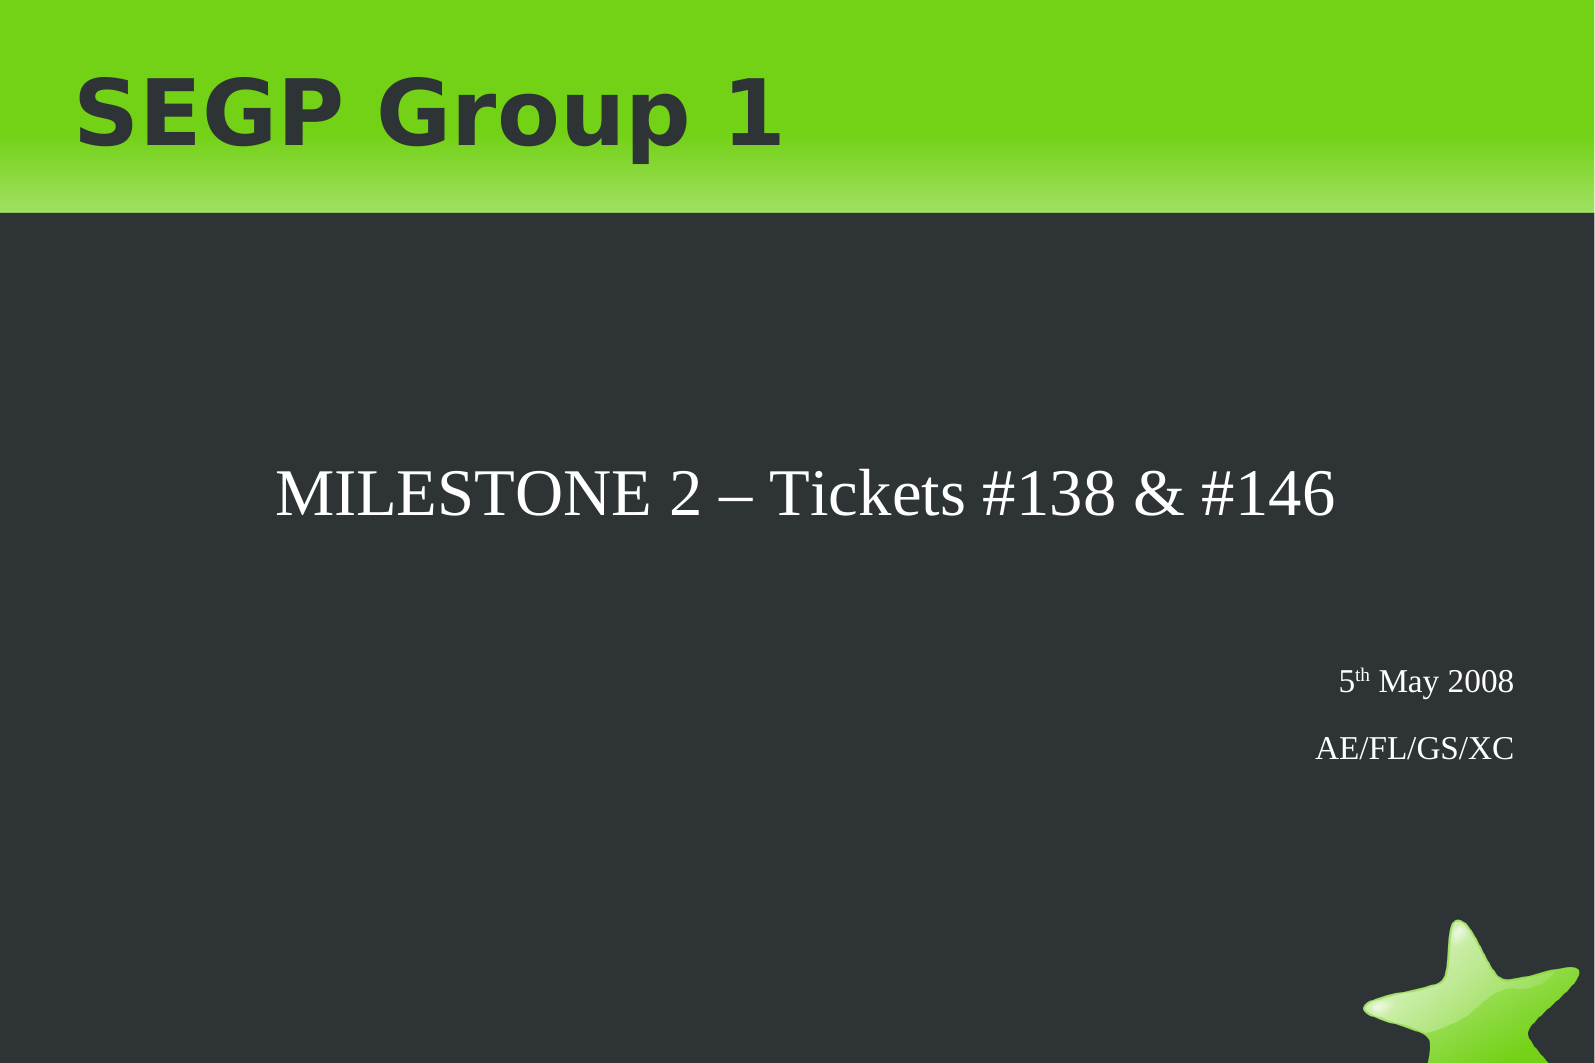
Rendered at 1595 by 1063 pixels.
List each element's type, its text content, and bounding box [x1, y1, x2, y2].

picture [0, 0, 1595, 1063]
list MILESTONE 2 – Tickets #138 & #146 5th May 2008 AE/FL/GS/XC [79, 248, 1515, 938]
title SEGP Group 1 [74, 31, 1510, 197]
